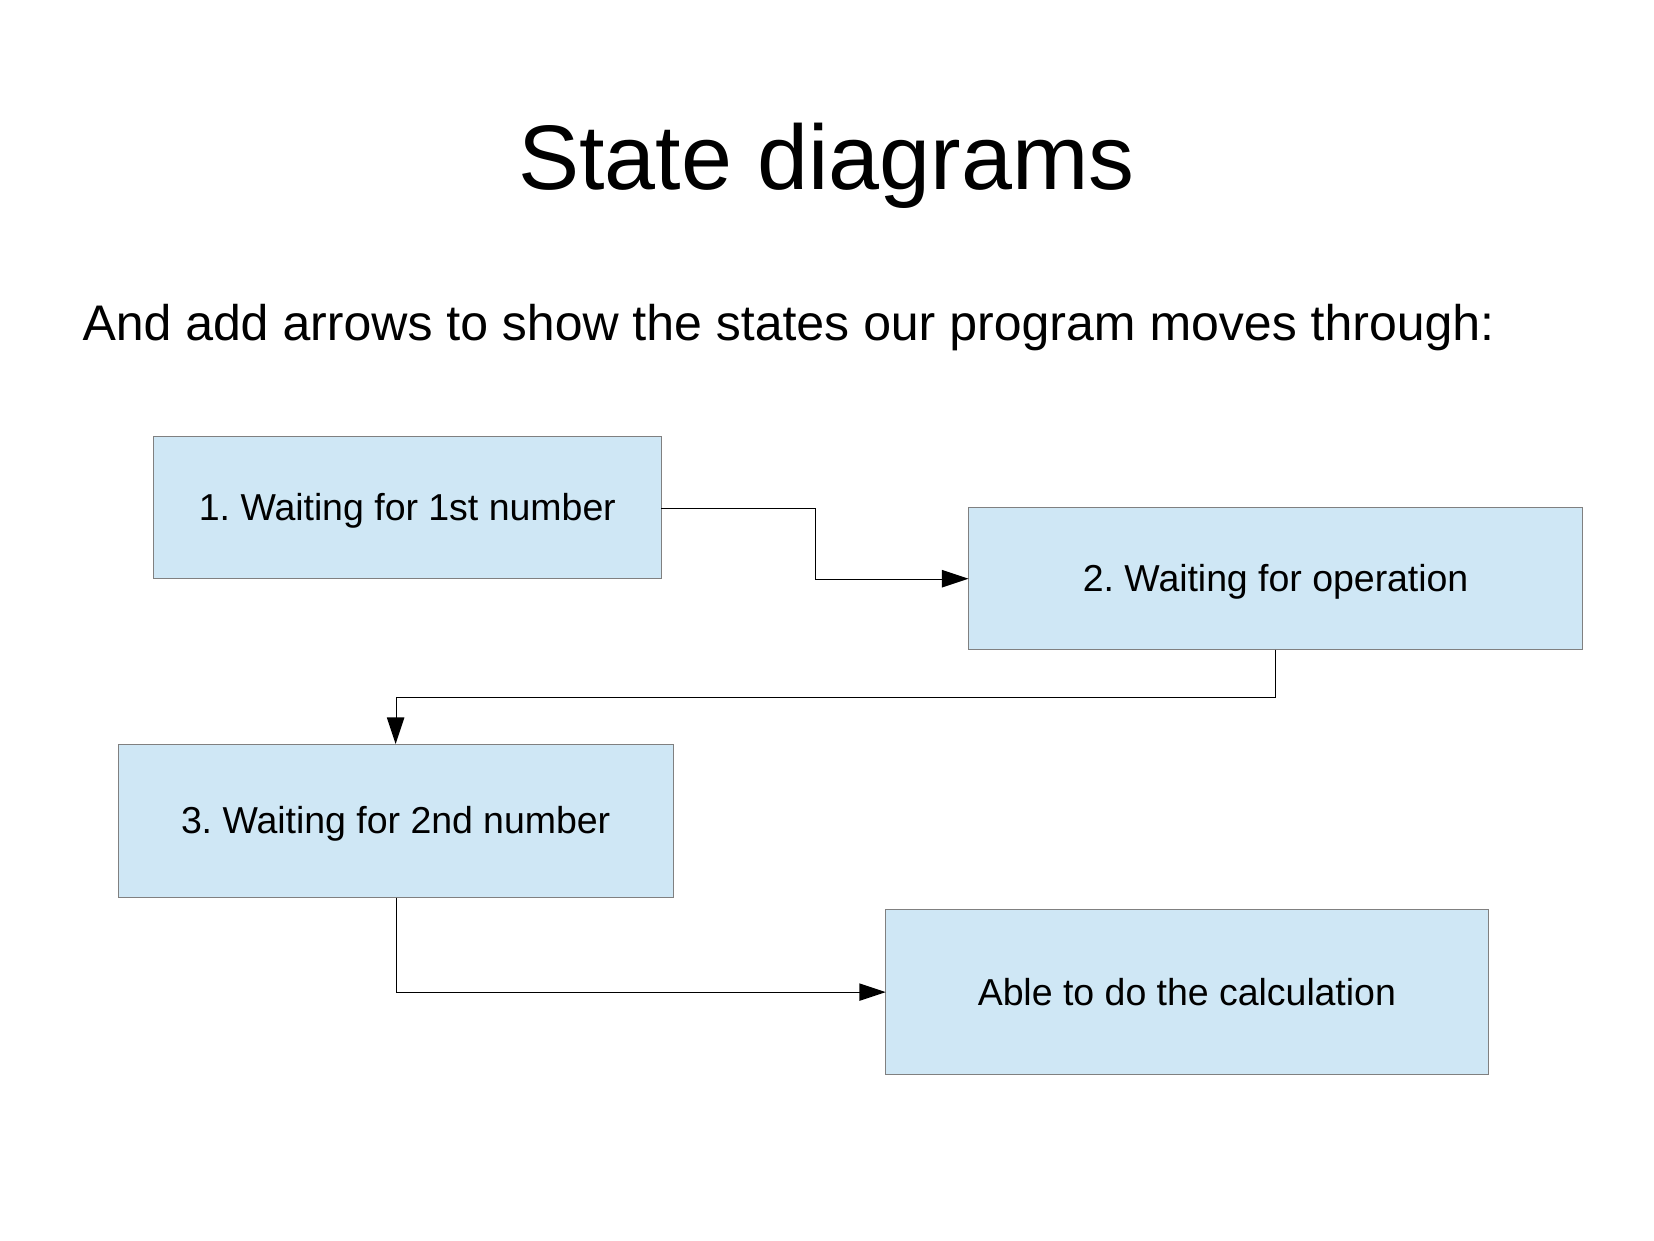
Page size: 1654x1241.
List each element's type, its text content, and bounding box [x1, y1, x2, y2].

text_box Able to do the calculation [885, 909, 1489, 1075]
text_box 2. Waiting for operation [968, 507, 1583, 650]
text_box 1. Waiting for 1st number [153, 436, 662, 579]
subtitle And add arrows to show the states our program moves through: [82, 290, 1538, 1164]
title State diagrams [82, 49, 1571, 257]
text_box 3. Waiting for 2nd number [118, 744, 674, 898]
